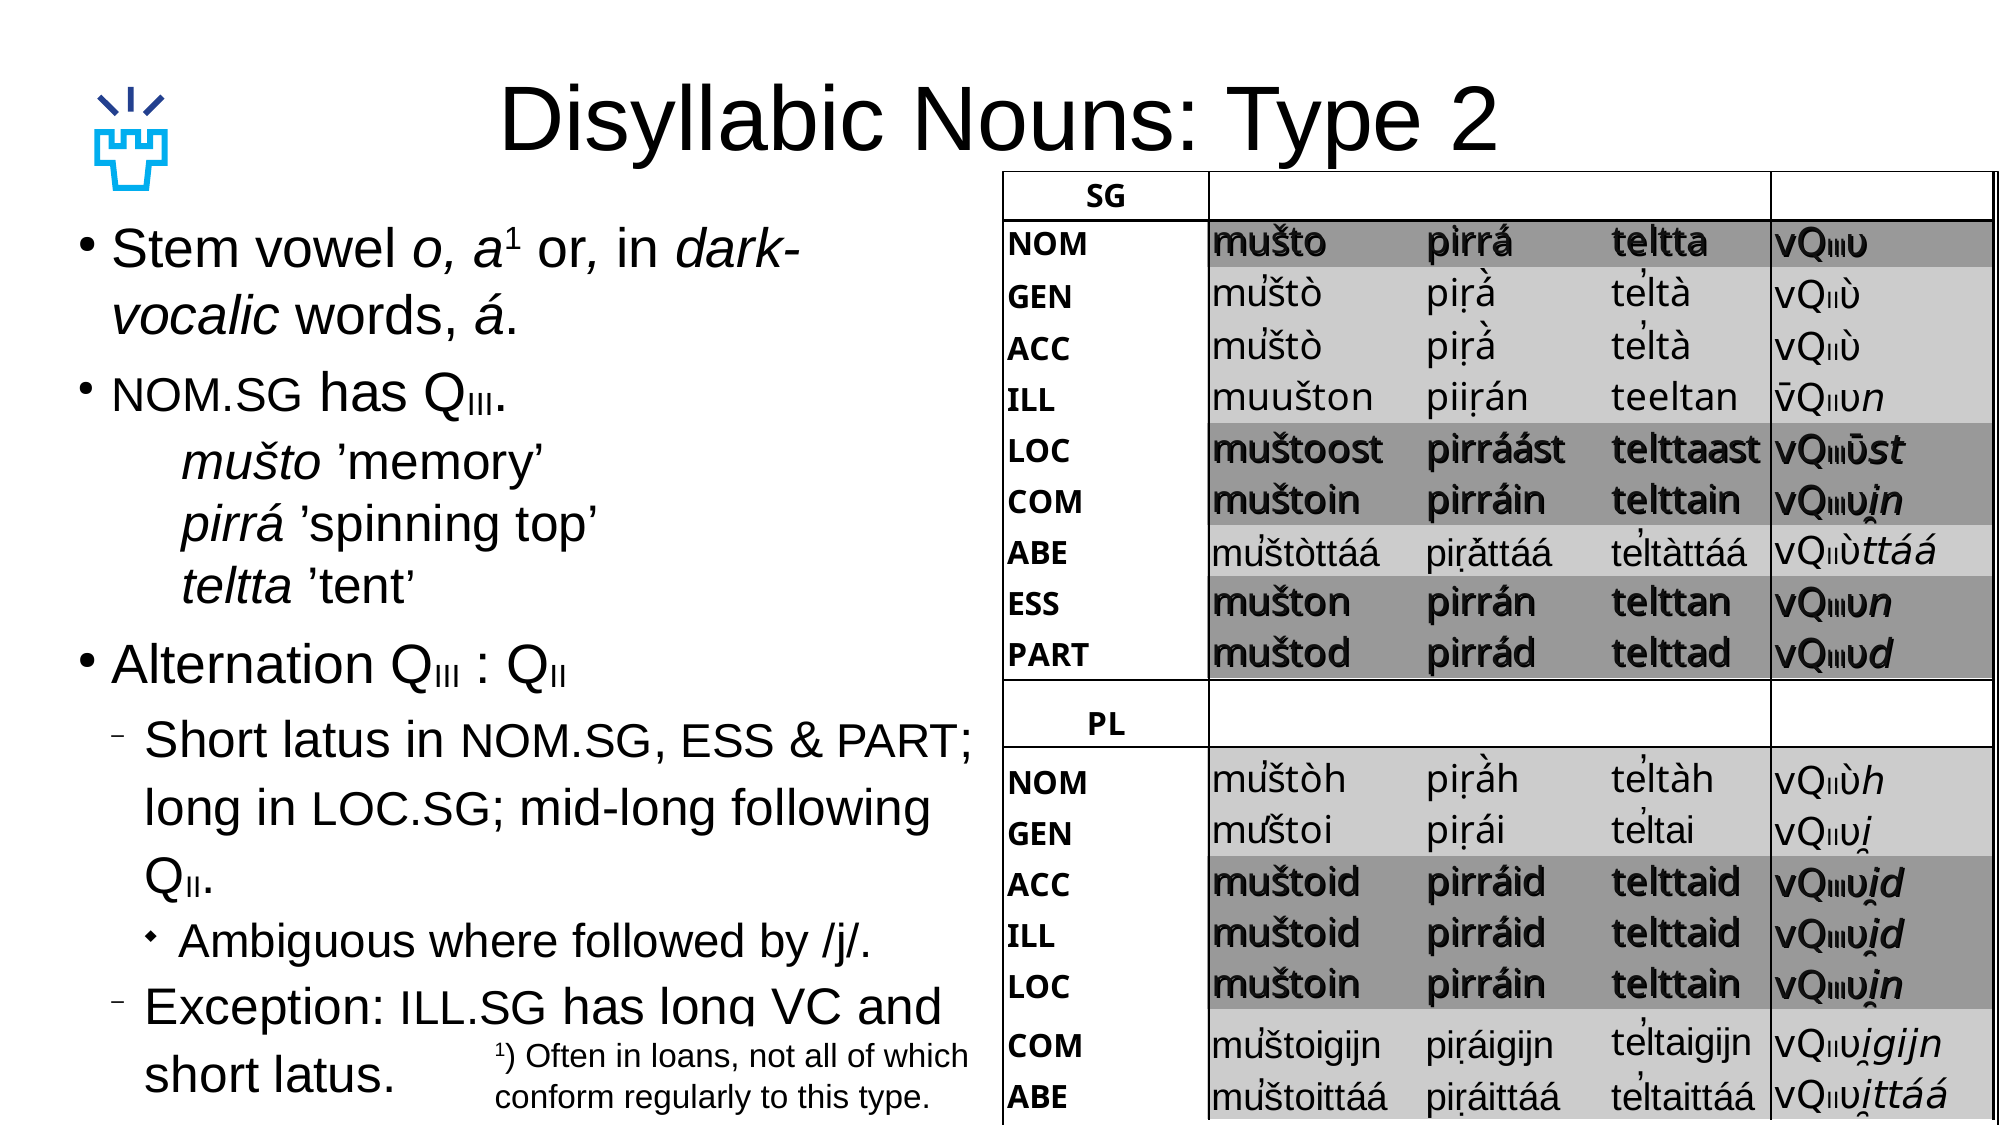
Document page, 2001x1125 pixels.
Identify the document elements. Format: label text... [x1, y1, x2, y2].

list Stem vowel o, a1 or, in dark- vocalic words, á. NOM.SG has QIII. mušto ’memory’ pirrá ’spinning top’ teltta ’tent’ Alternation QIII : QII Short latus in NOM.SG, ESS & PART; long in LOC.SG; mid-long following QII. Ambiguous where followed by /j/. Exception: ILL.SG has long VC and short latus. [77, 212, 992, 1111]
title Disyllabic Nouns: Type 2 [276, 17, 1724, 221]
chart [1003, 172, 1998, 1125]
text_box 1) Often in loans, not all of which conform regularly to this type. [479, 1026, 999, 1123]
